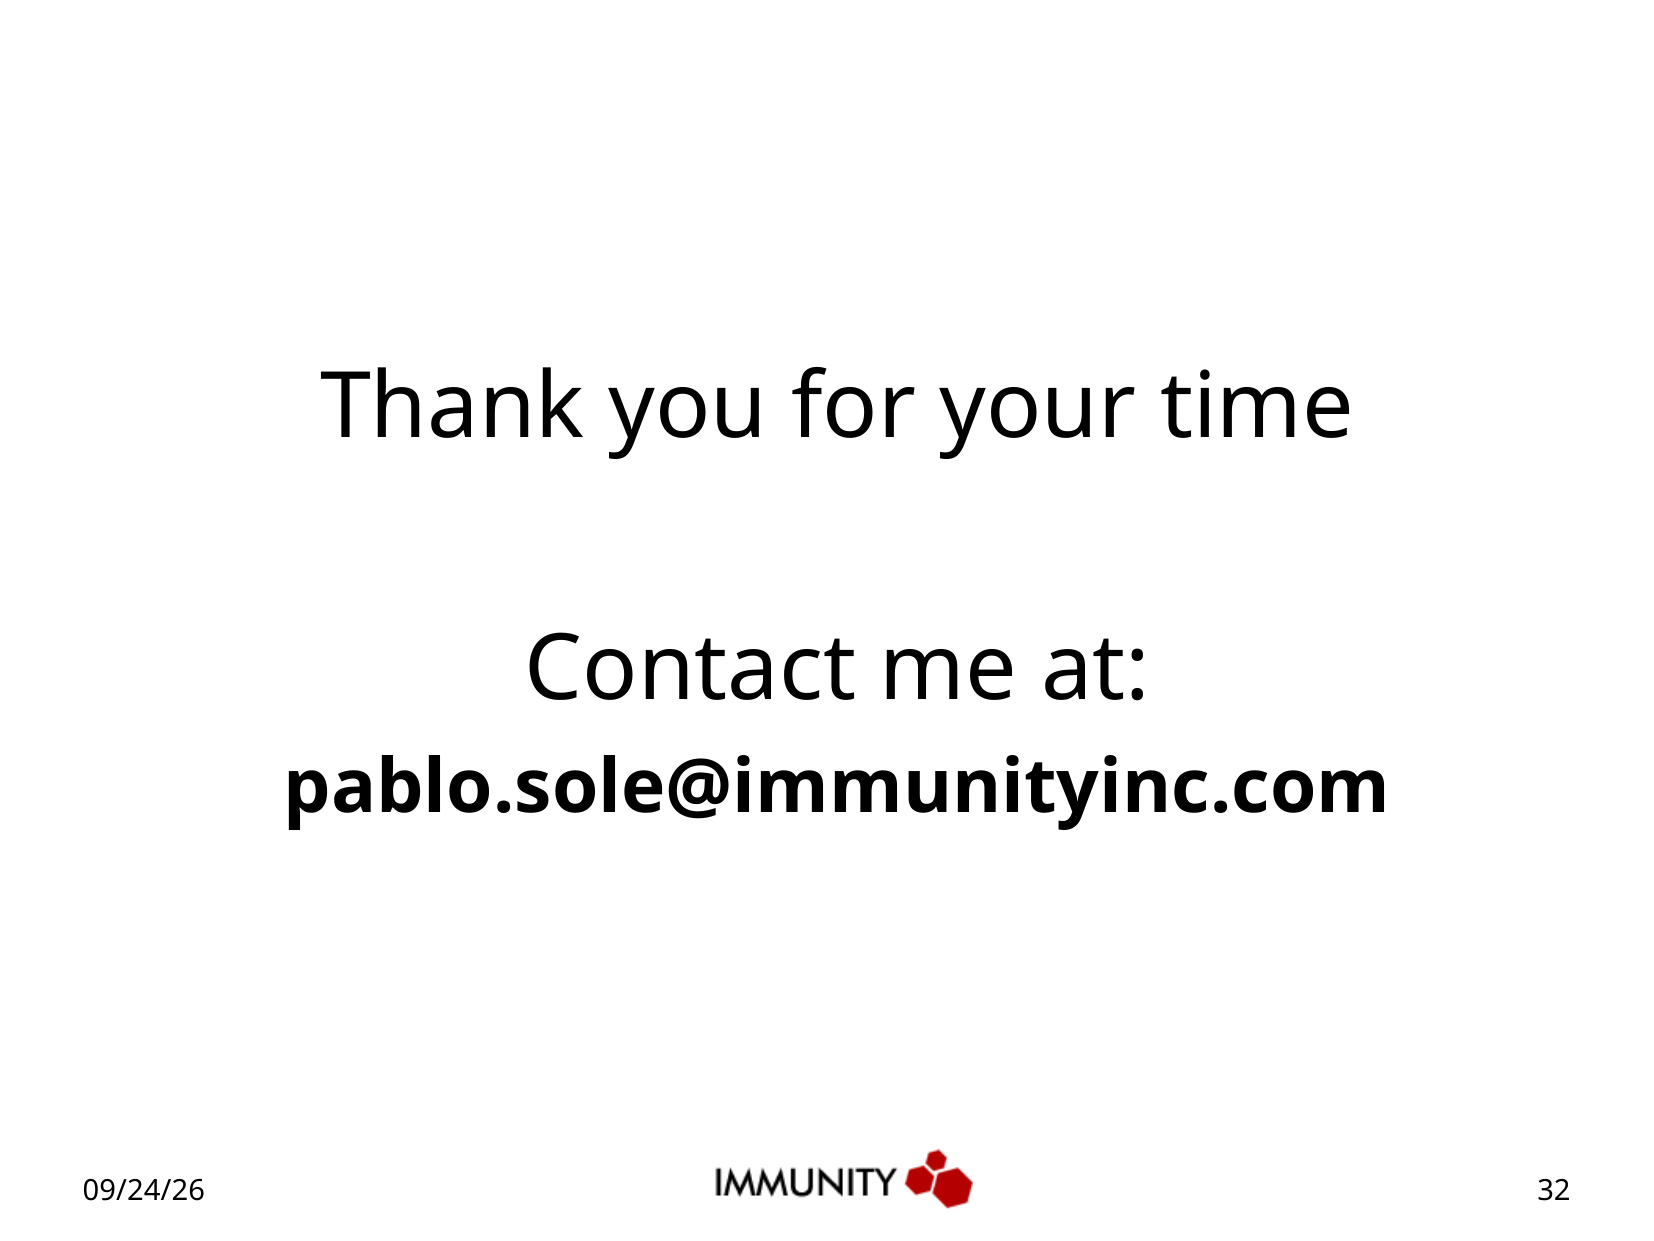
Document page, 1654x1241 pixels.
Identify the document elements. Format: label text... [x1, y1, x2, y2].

list Thank you for your time Contact me at: pablo.sole@immunityinc.com [63, 242, 1595, 976]
picture [694, 1130, 984, 1235]
